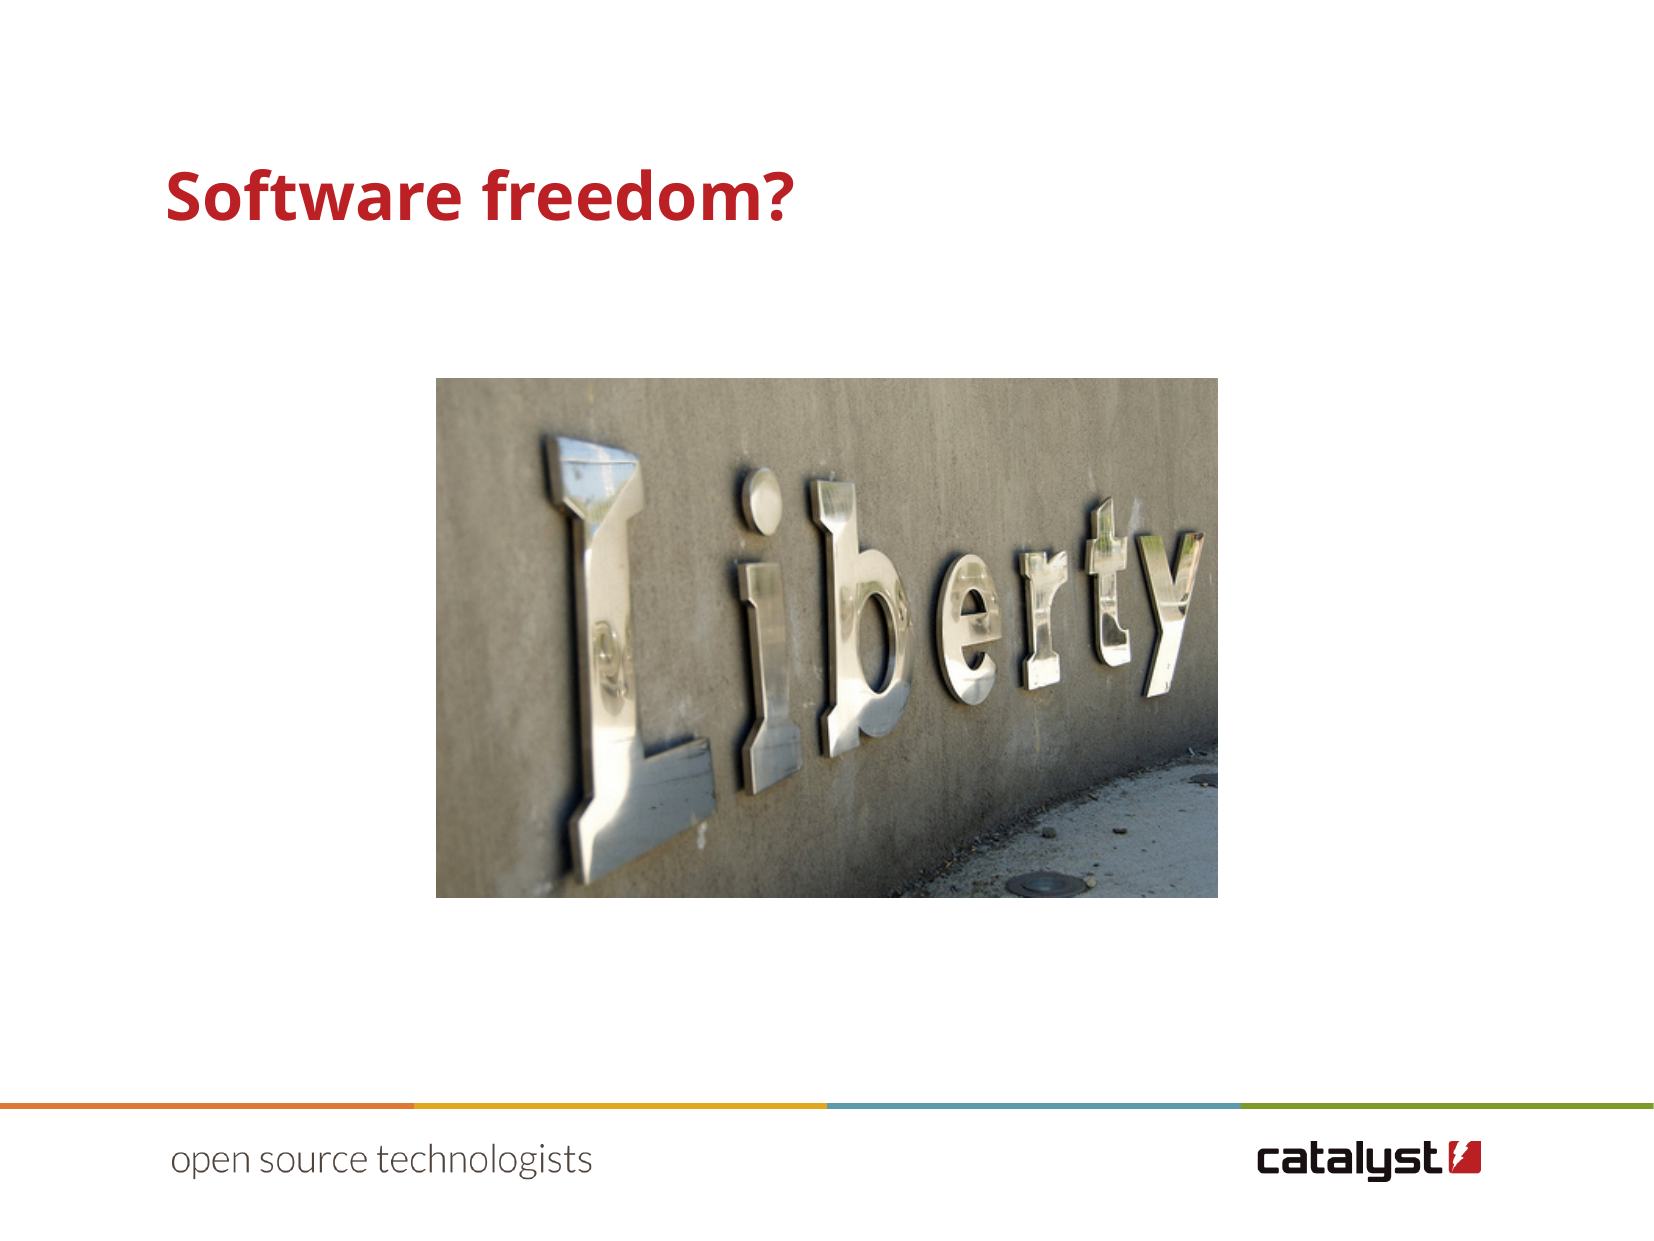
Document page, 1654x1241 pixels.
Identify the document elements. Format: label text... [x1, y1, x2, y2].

title Software freedom? [165, 90, 1489, 298]
picture [436, 378, 1218, 898]
picture [0, 1103, 1654, 1182]
